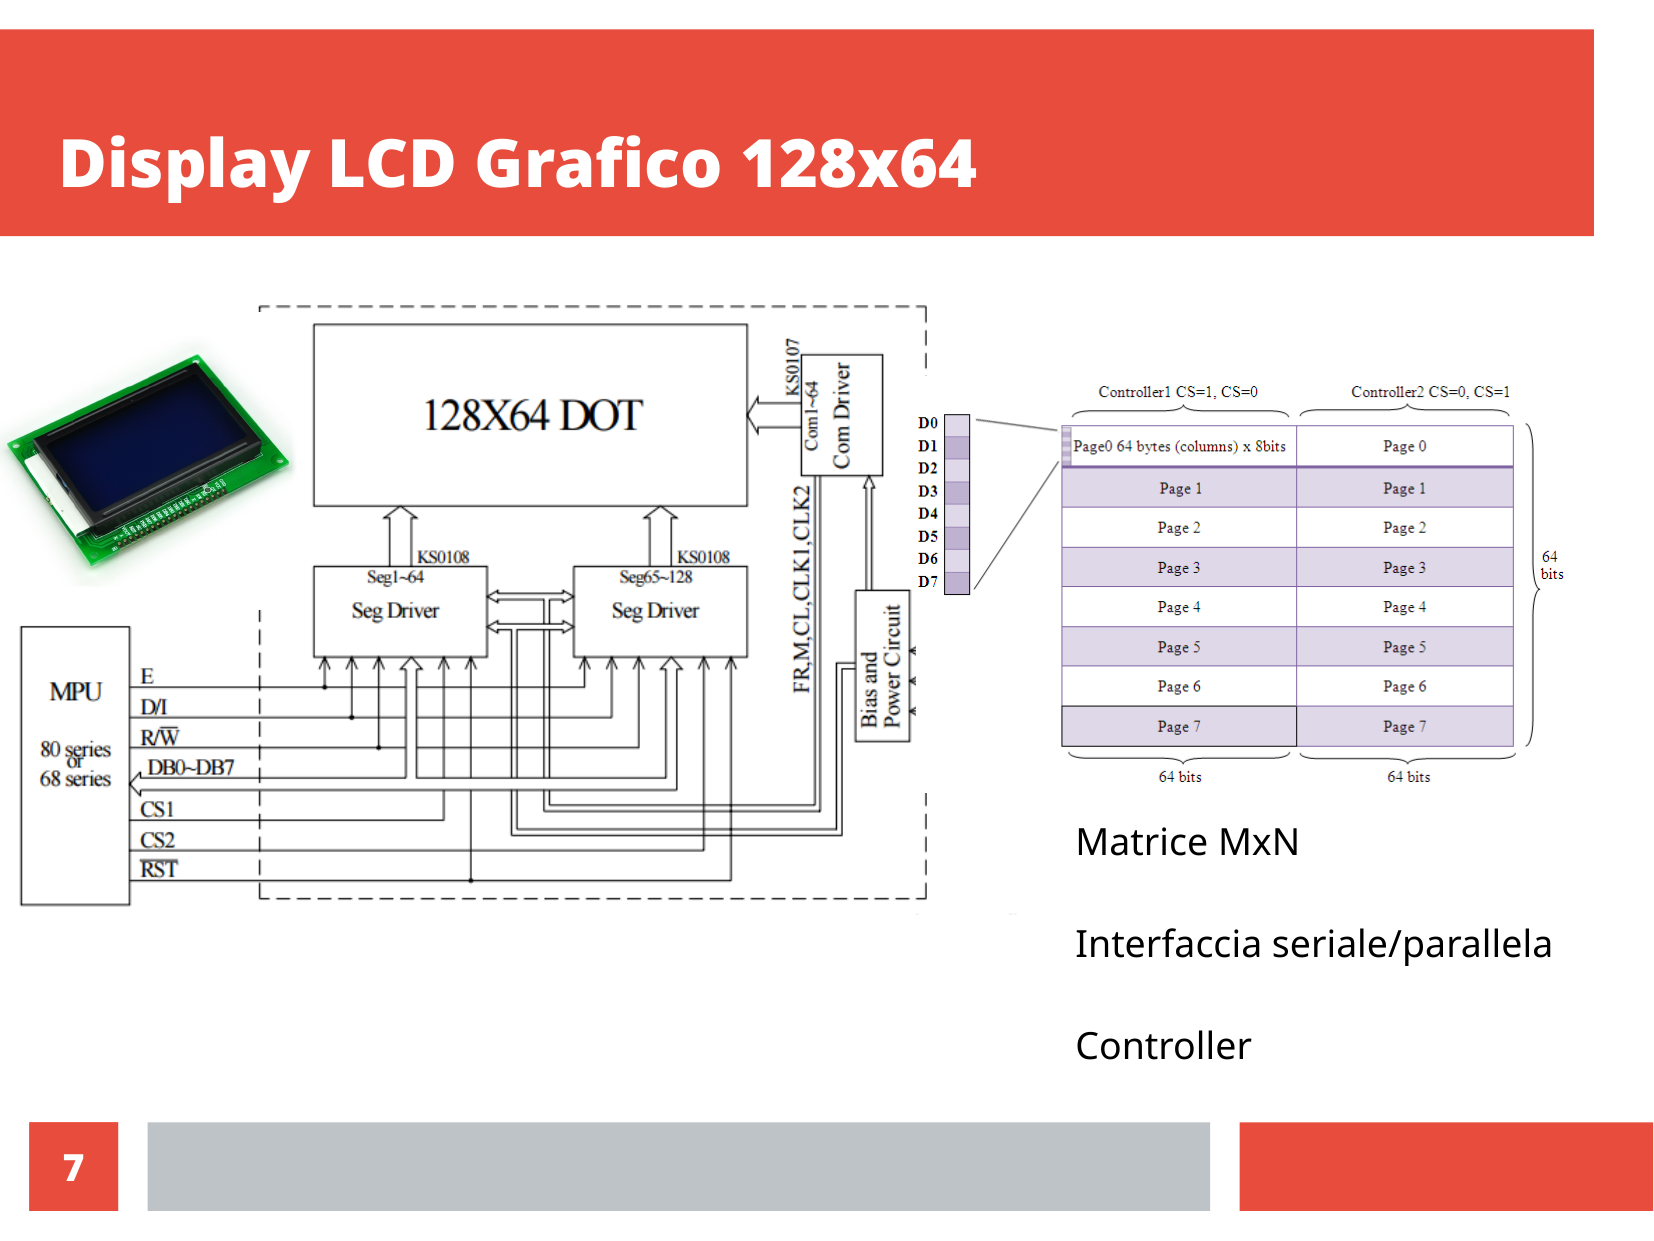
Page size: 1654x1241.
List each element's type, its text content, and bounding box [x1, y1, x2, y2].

title Display LCD Grafico 128x64 [58, 59, 1594, 207]
text_box Matrice MxN Interfaccia seriale/parallela Controller [1060, 807, 1642, 1043]
picture [0, 290, 1567, 915]
